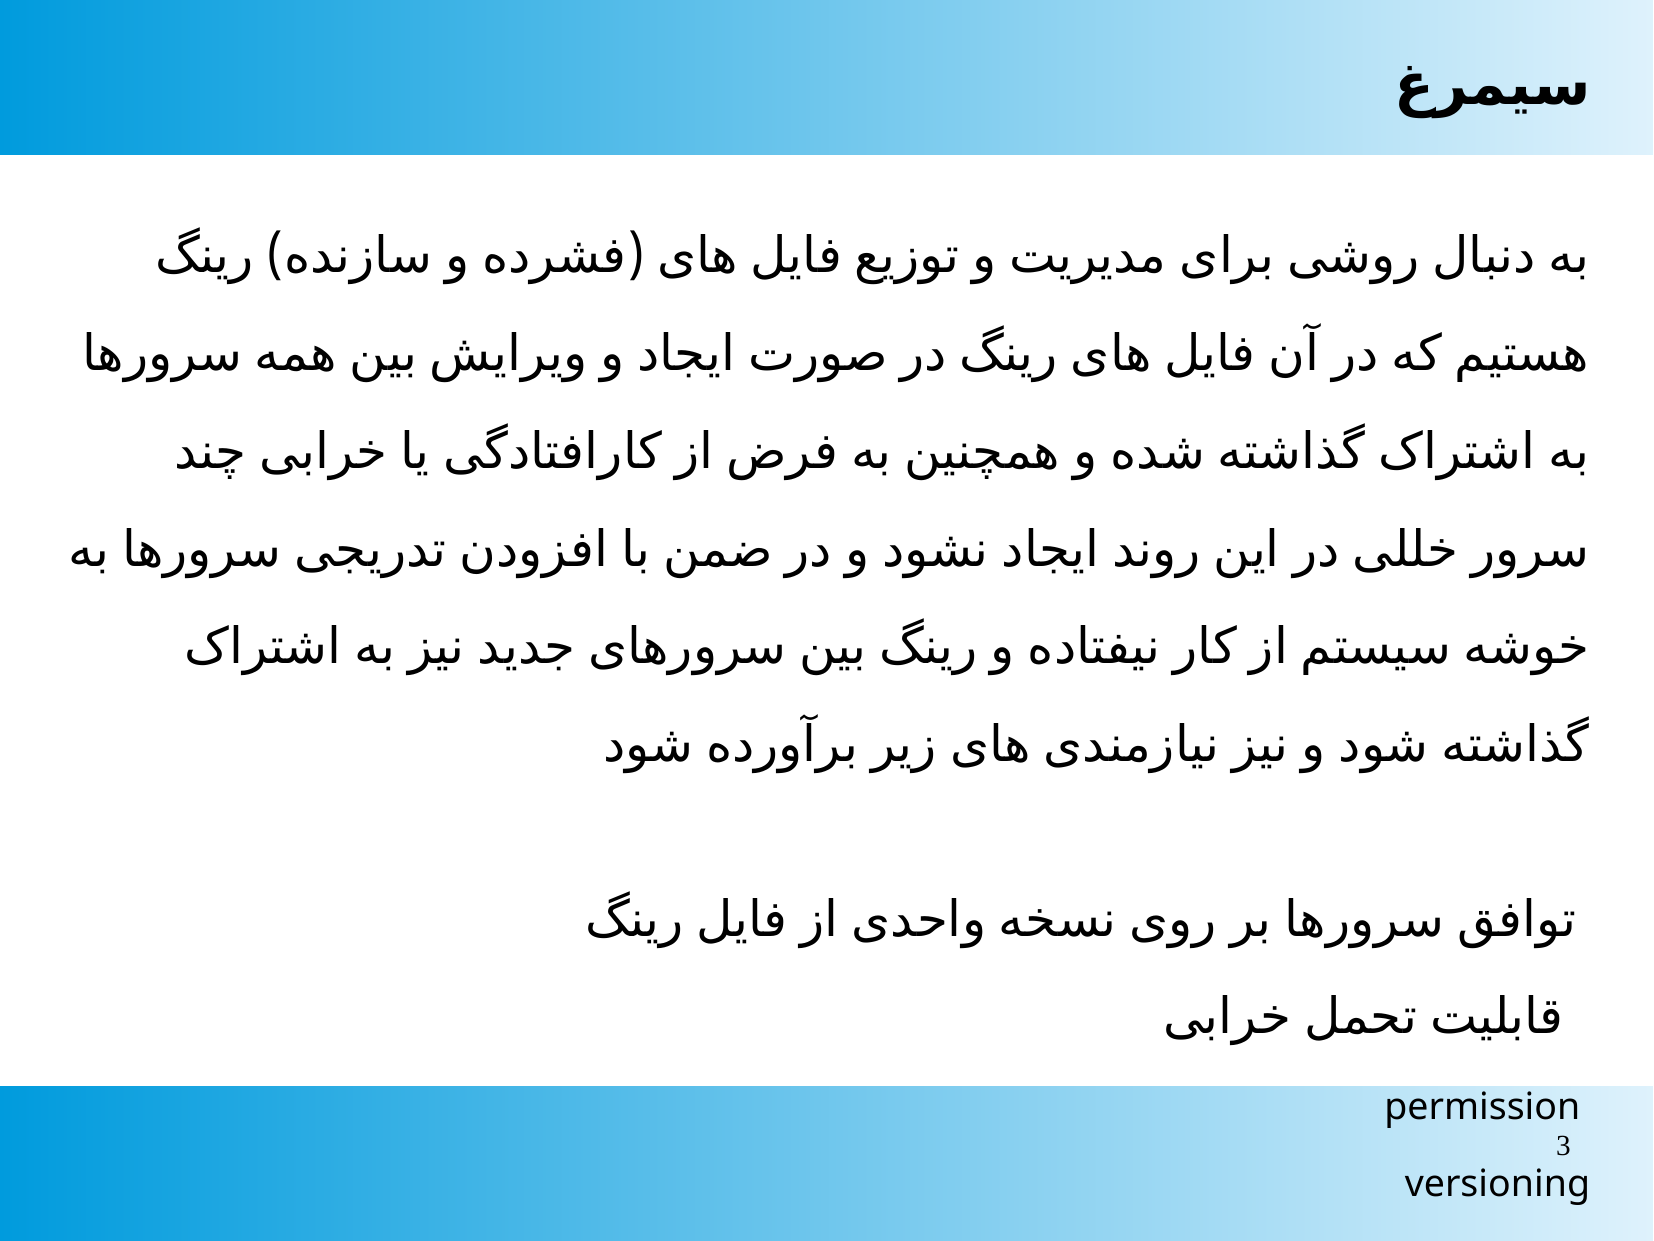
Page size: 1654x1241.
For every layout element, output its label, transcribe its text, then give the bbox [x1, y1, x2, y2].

text_box سیمرغ [1005, 45, 1606, 119]
text_box به دنبال روشی برای مدیریت و توزیع فایل های (فشرده و سازنده) رینگ هستیم که در آن فایل های رینگ در صورت ایجاد و ویرایش بین همه سرورها به اشتراک گذاشته شده و همچنین به فرض از کارافتادگی یا خرابی چند سرور خللی در این روند ایجاد نشود و در ضمن با افزودن تدریجی سرورها به خوشه‌ سیستم از کار نیفتاده و رینگ بین سرورهای جدید نیز به اشتراک گذاشته شود و نیز نیازمندی های زیر برآورده شود توافق سرورها بر روی نسخه واحدی از فایل رینگ قابلیت تحمل خرابی permission versioning provenance [30, 187, 1606, 934]
